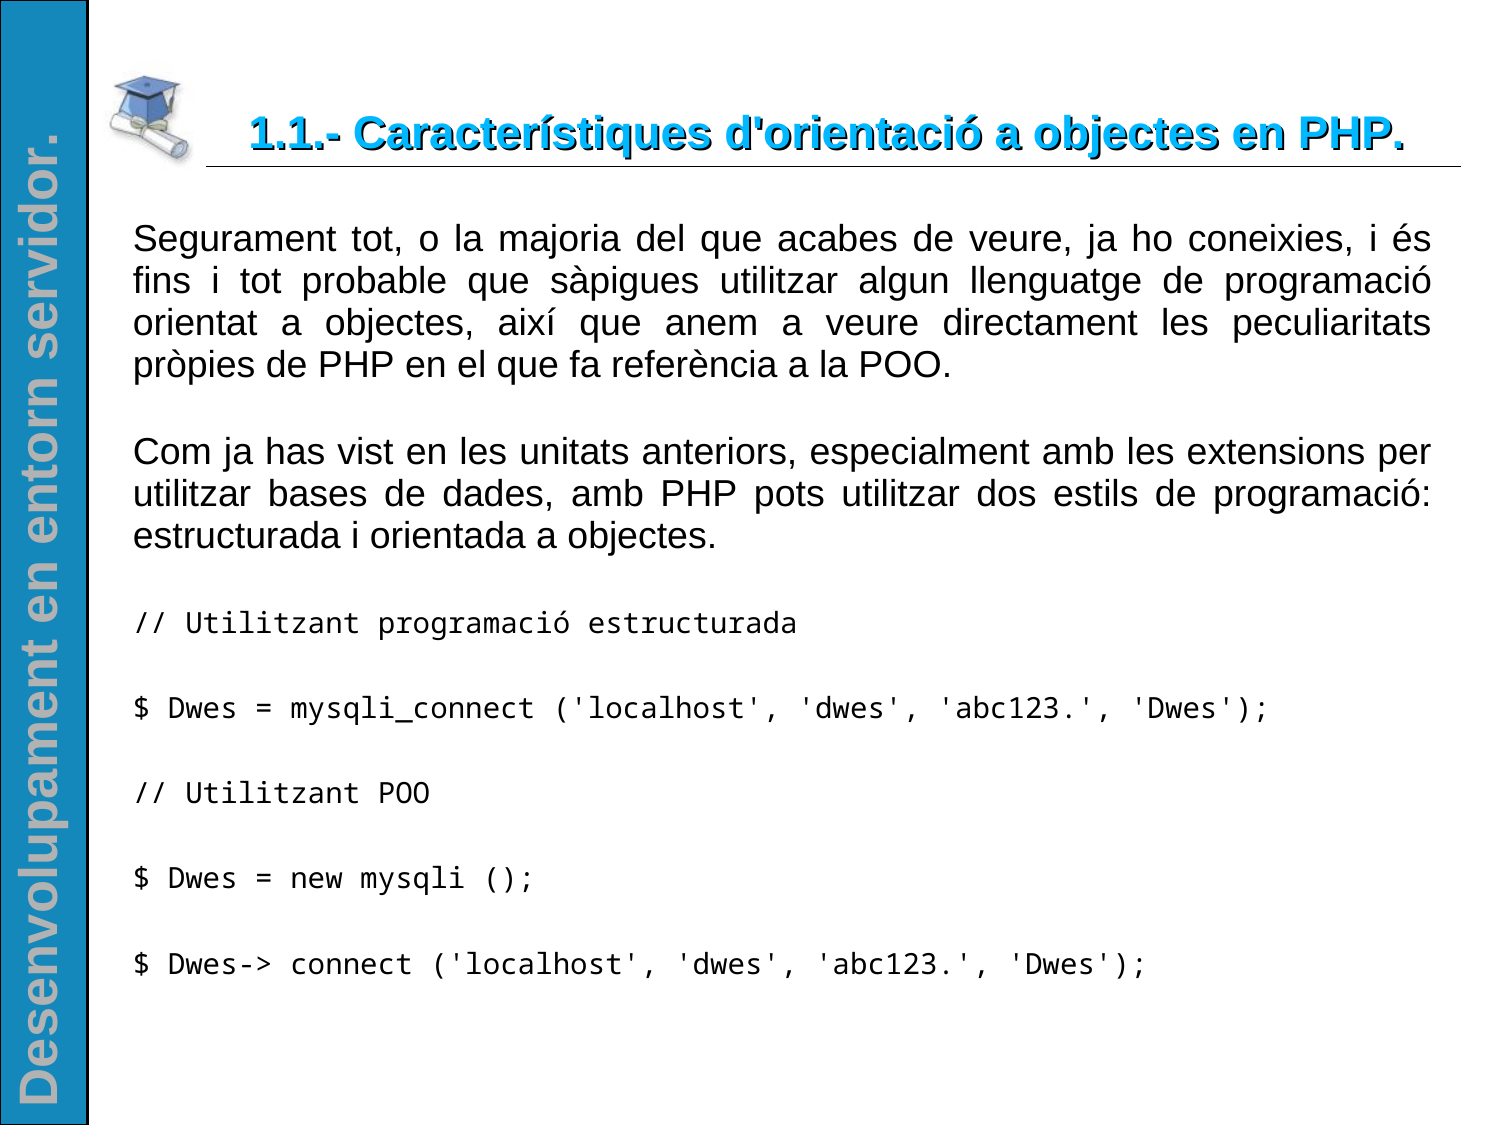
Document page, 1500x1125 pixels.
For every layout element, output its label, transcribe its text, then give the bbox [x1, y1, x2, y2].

title 1.1.- Característiques d'orientació a objectes en PHP. [206, 88, 1447, 178]
text_box Segurament tot, o la majoria del que acabes de veure, ja ho coneixies, i és fins i tot probable que sàpigues utilitzar algun llenguatge de programació orientat a objectes, així que anem a veure directament les peculiaritats pròpies de PHP en el que fa referència a la POO. Com ja has vist en les unitats anteriors, especialment amb les extensions per utilitzar bases de dades, amb PHP pots utilitzar dos estils de programació: estructurada i orientada a objectes. // Utilitzant programació estructurada $ Dwes = mysqli_connect ('localhost', 'dwes', 'abc123.', 'Dwes'); // Utilitzant POO $ Dwes = new mysqli (); $ Dwes-> connect ('localhost', 'dwes', 'abc123.', 'Dwes'); [118, 209, 1447, 962]
picture [93, 61, 206, 174]
